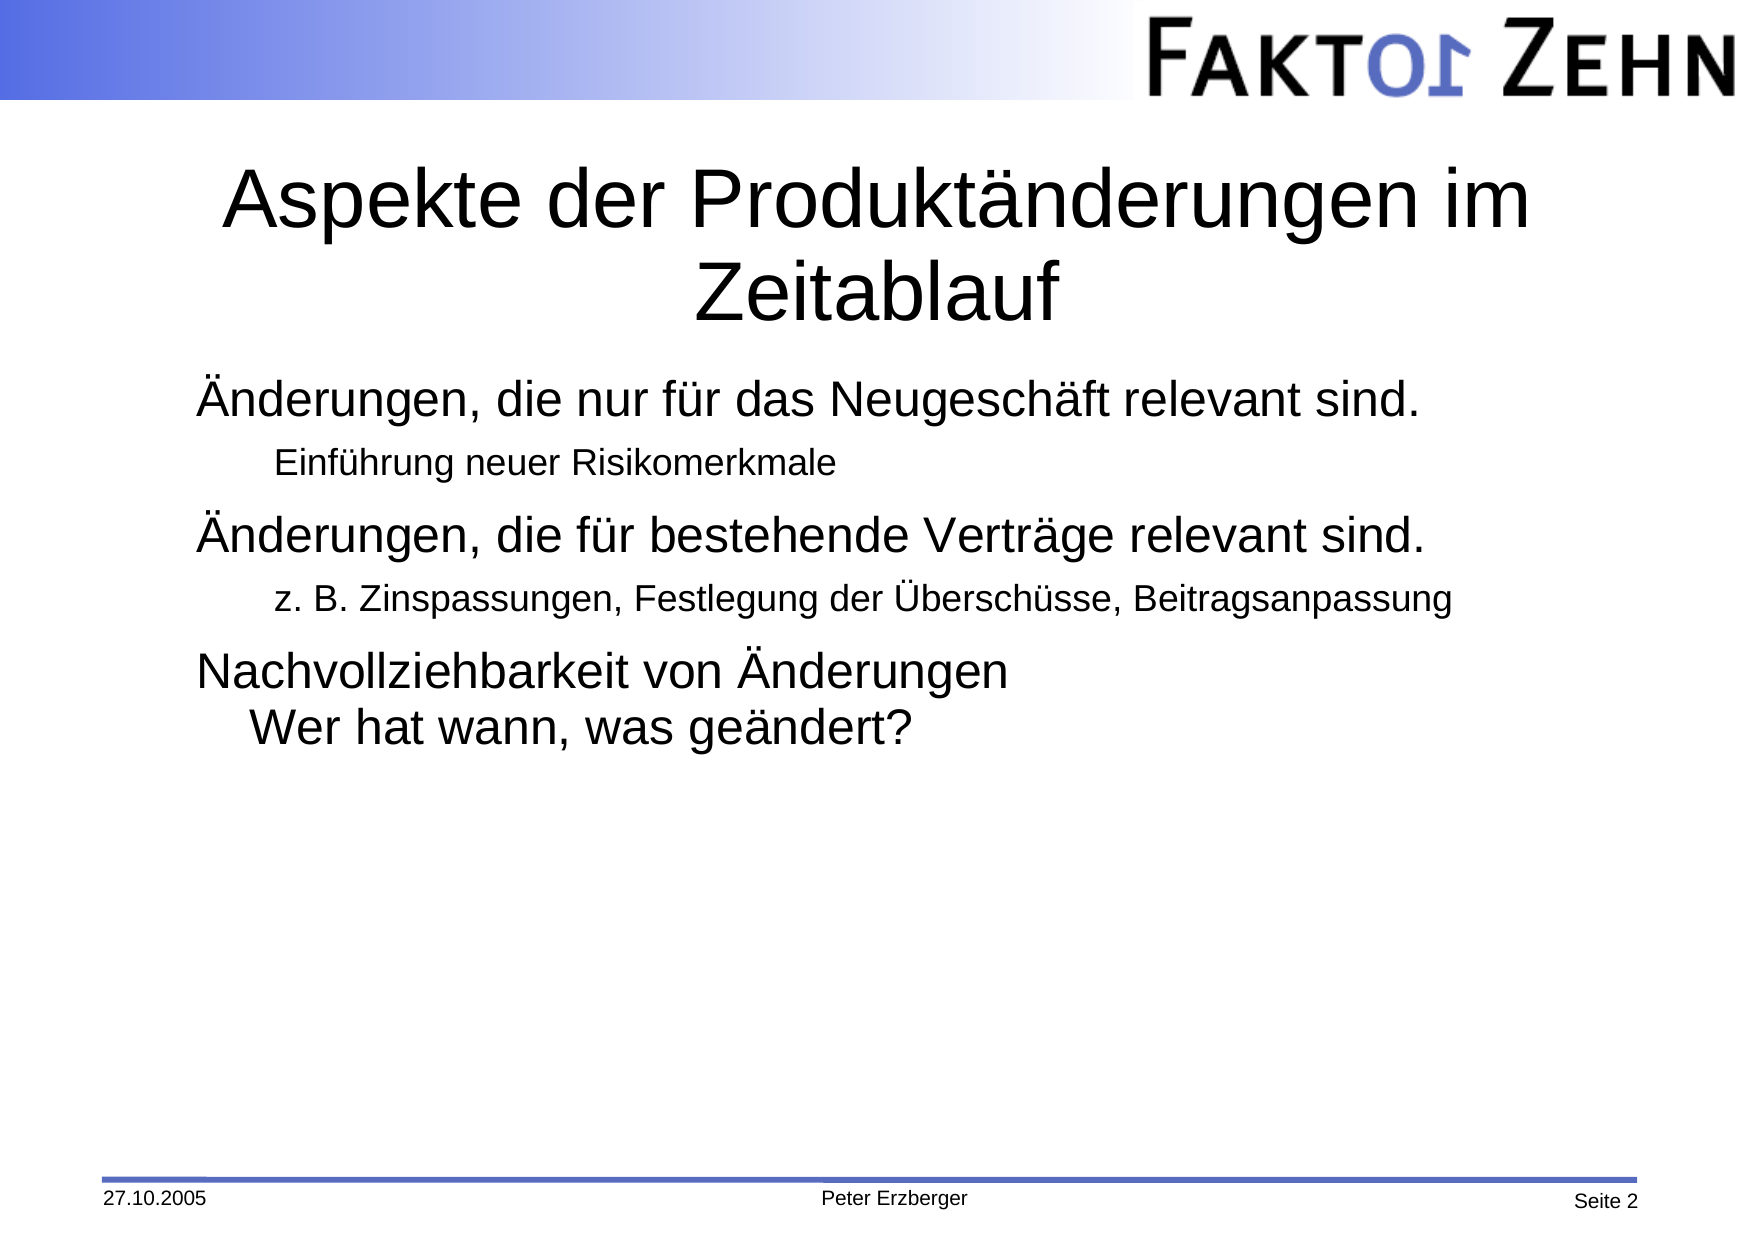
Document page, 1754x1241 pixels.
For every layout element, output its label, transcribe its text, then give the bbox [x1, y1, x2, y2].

picture [1133, 2, 1749, 105]
list Änderungen, die nur für das Neugeschäft relevant sind. Einführung neuer Risikomerkmale Änderungen, die für bestehende Verträge relevant sind. z. B. Zinspassungen, Festlegung der Überschüsse, Beitragsanpassung Nachvollziehbarkeit von Änderungen Wer hat wann, was geändert? [179, 371, 1576, 1078]
title Aspekte der Produktänderungen im Zeitablauf [179, 142, 1576, 349]
